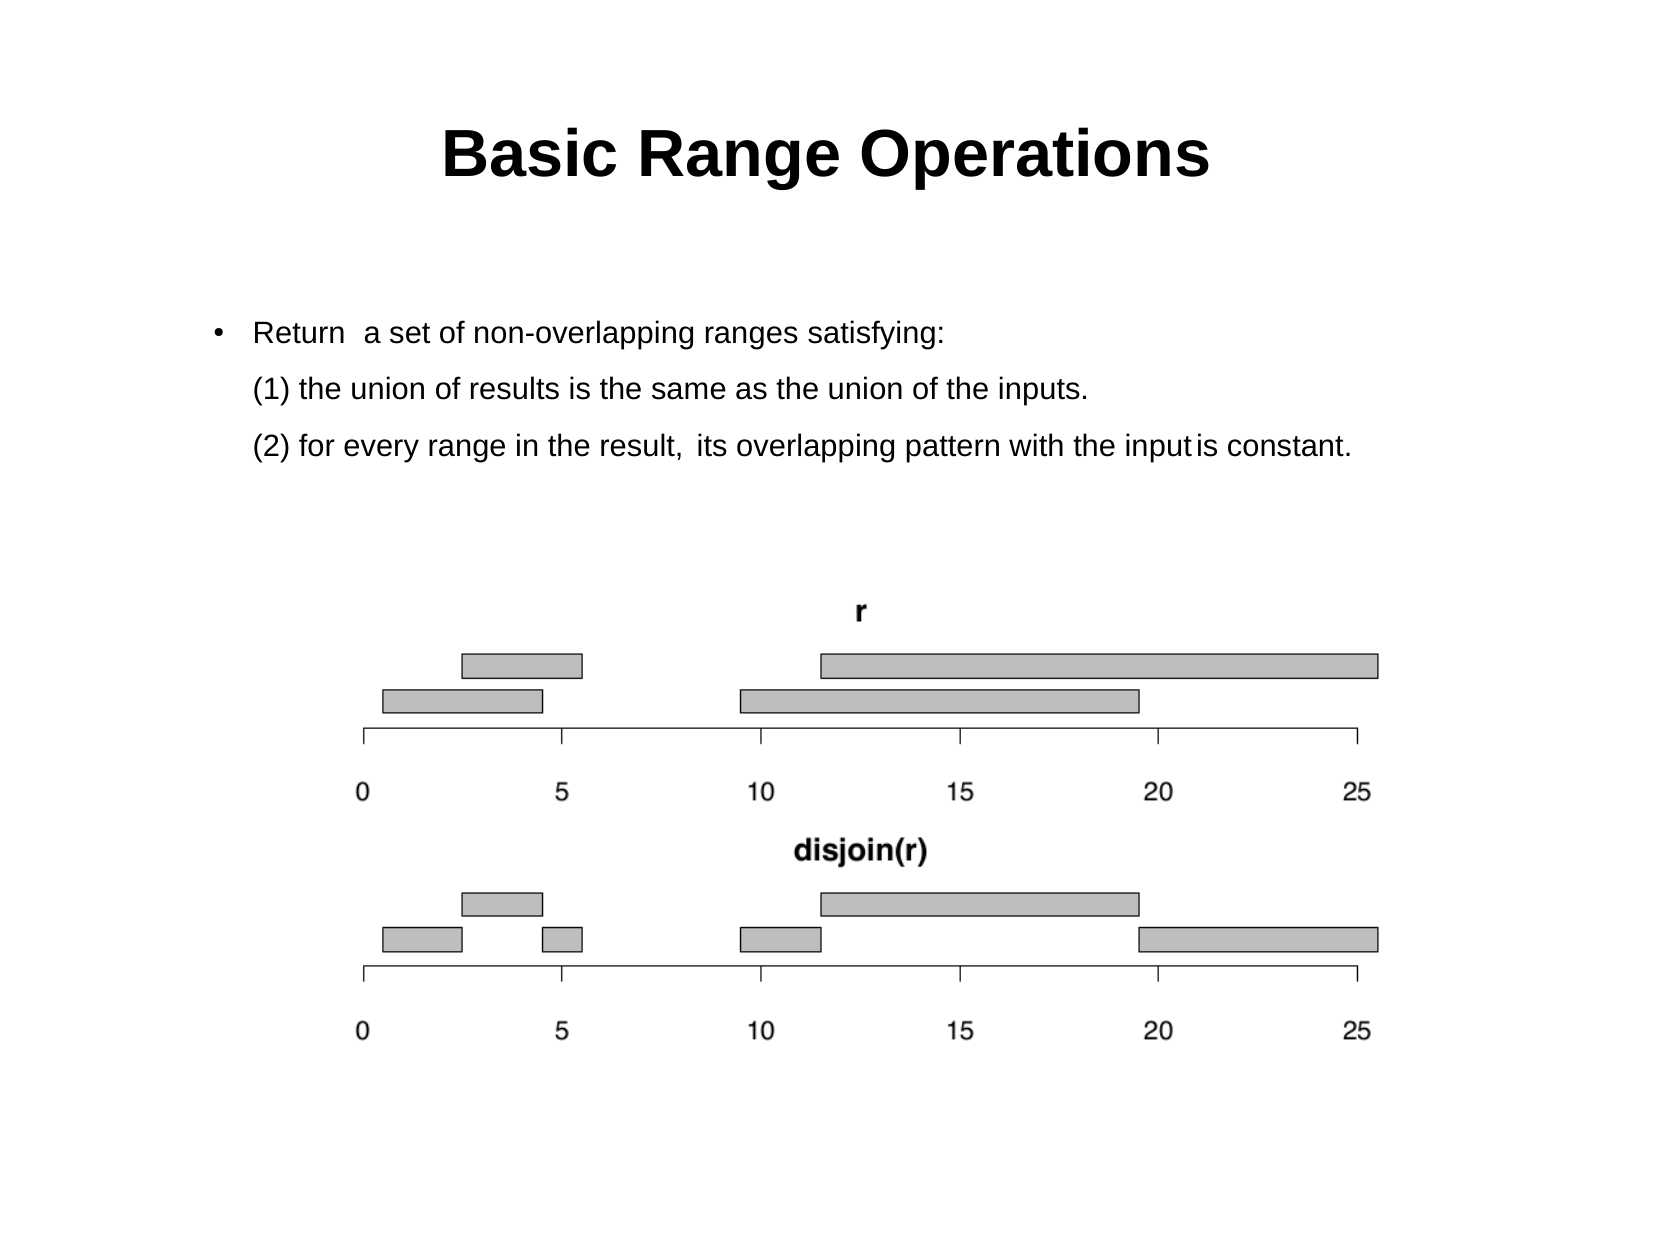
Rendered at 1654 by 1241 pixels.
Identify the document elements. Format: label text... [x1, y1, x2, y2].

title Basic Range Operations [82, 49, 1571, 257]
list Return a set of non-overlapping ranges satisfying: (1) the union of results is the same as the union of the inputs. (2) for every range in the result, its overlapping pattern with the input is constant. [200, 315, 1518, 463]
picture [201, 559, 1592, 1074]
